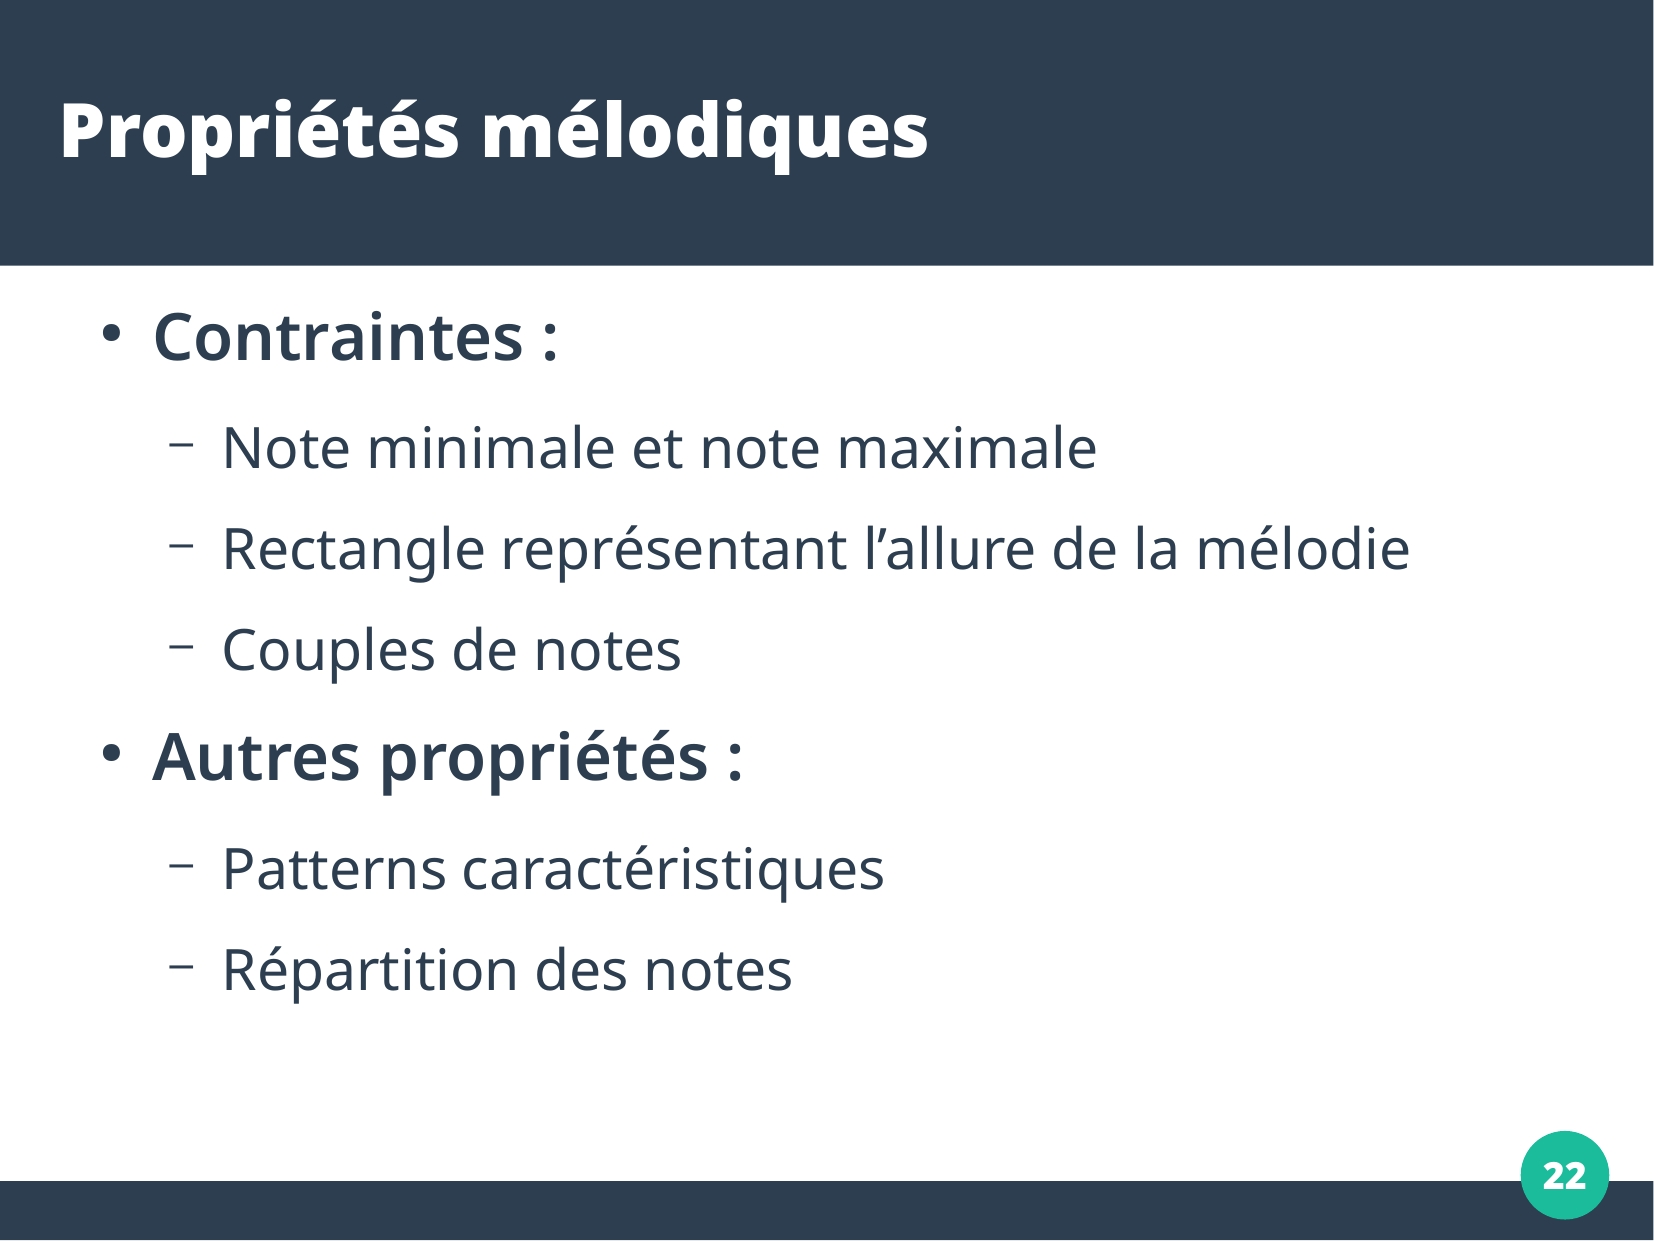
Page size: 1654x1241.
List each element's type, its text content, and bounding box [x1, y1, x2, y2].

list Contraintes : Note minimale et note maximale Rectangle représentant l’allure de la mélodie Couples de notes Autres propriétés : Patterns caractéristiques Répartition des notes [82, 290, 1571, 1010]
title Propriétés mélodiques [59, 49, 1595, 207]
